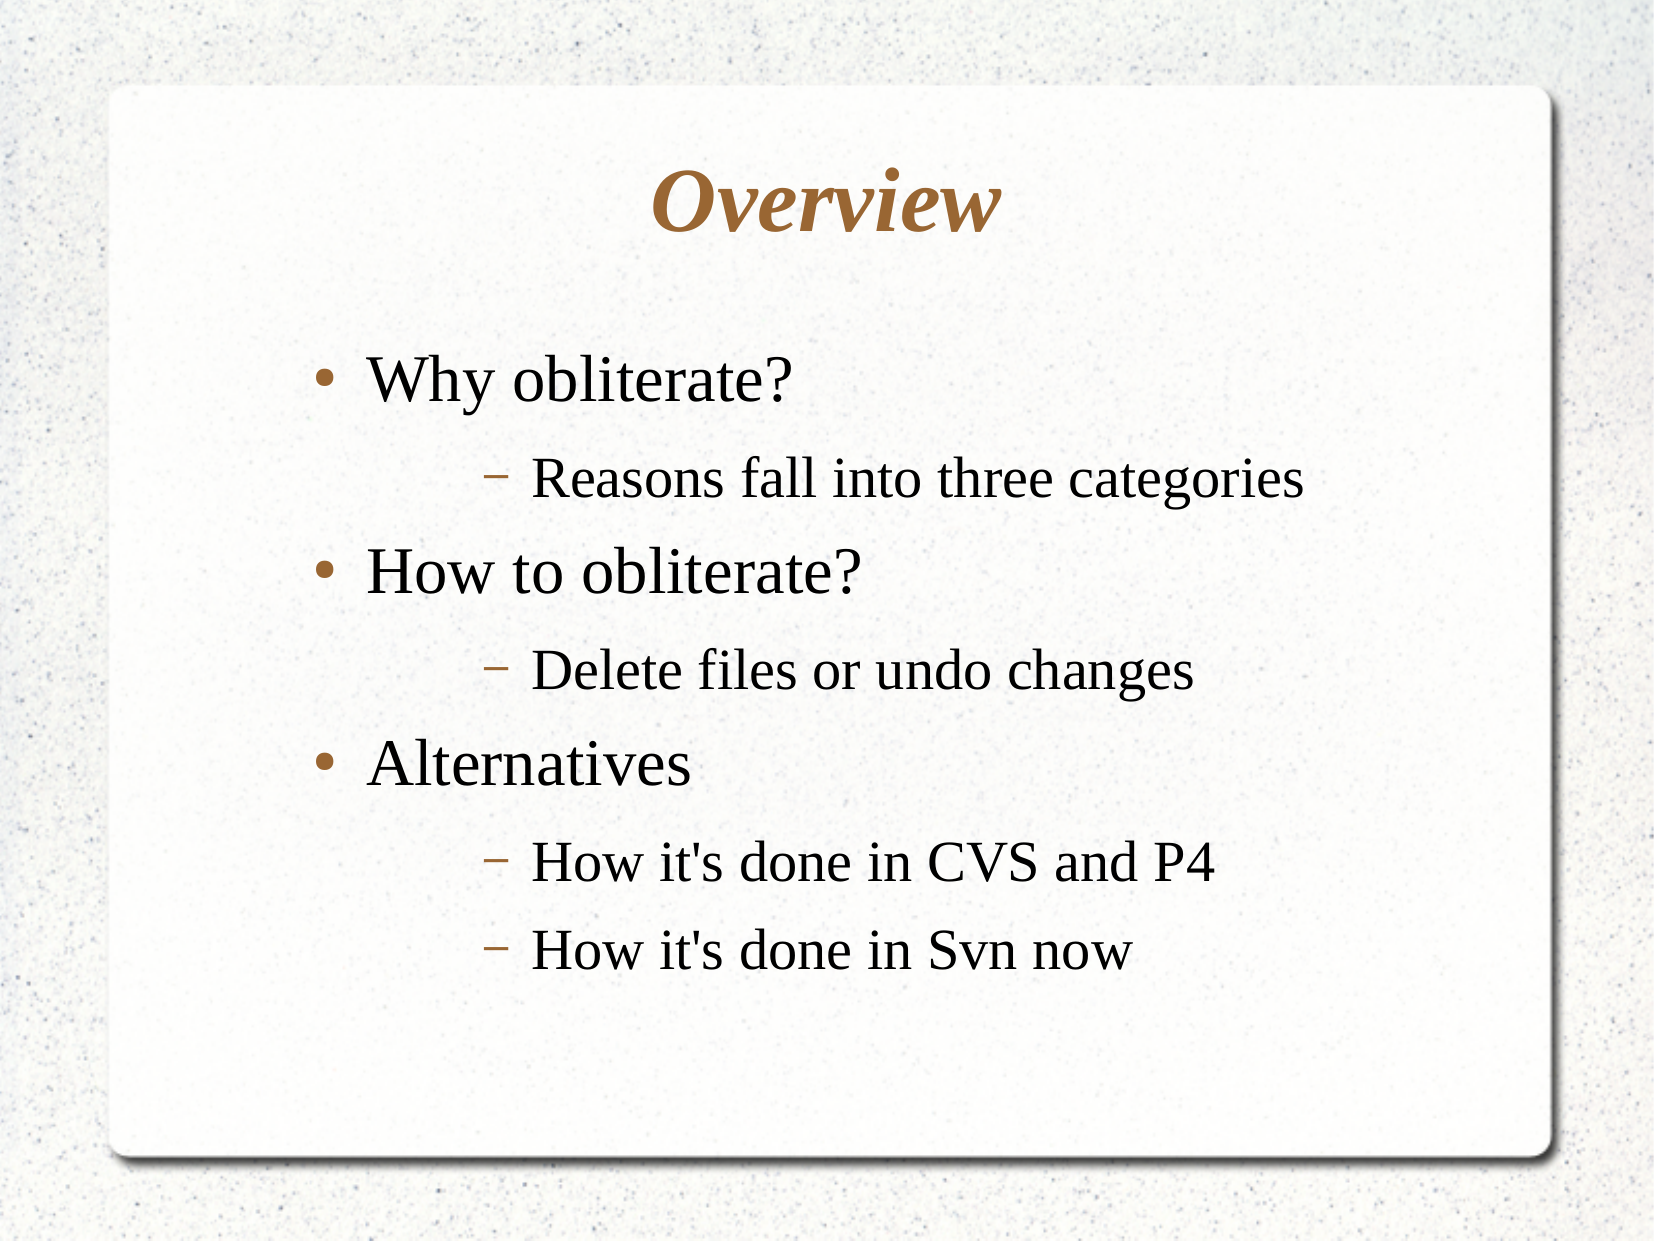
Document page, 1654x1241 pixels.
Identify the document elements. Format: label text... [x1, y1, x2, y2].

list Why obliterate? Reasons fall into three categories How to obliterate? Delete files or undo changes Alternatives How it's done in CVS and P4 How it's done in Svn now [295, 342, 1654, 1161]
picture [0, 0, 1654, 1241]
title Overview [118, 96, 1536, 304]
